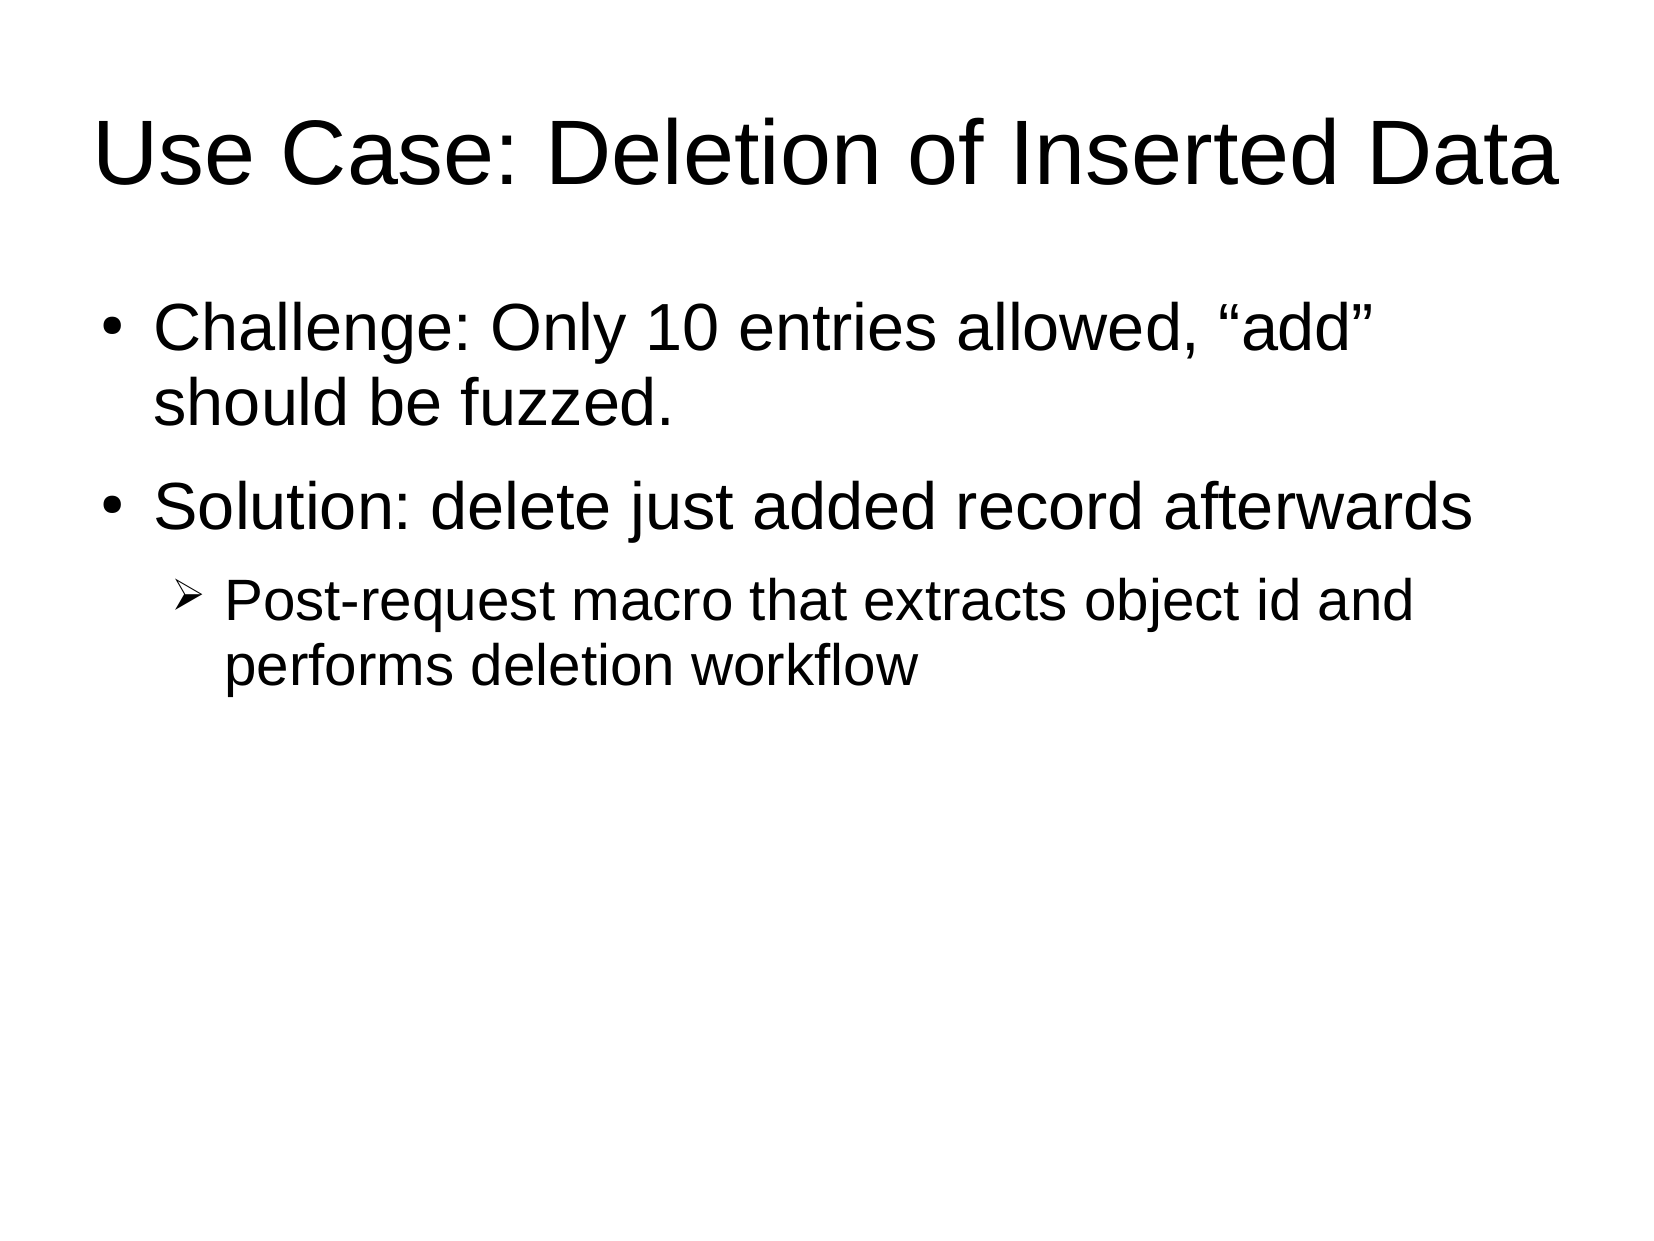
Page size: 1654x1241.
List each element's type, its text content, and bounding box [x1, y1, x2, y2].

list Challenge: Only 10 entries allowed, “add” should be fuzzed. Solution: delete just added record afterwards Post-request macro that extracts object id and performs deletion workflow [82, 290, 1571, 1111]
title Use Case: Deletion of Inserted Data [82, 49, 1571, 257]
